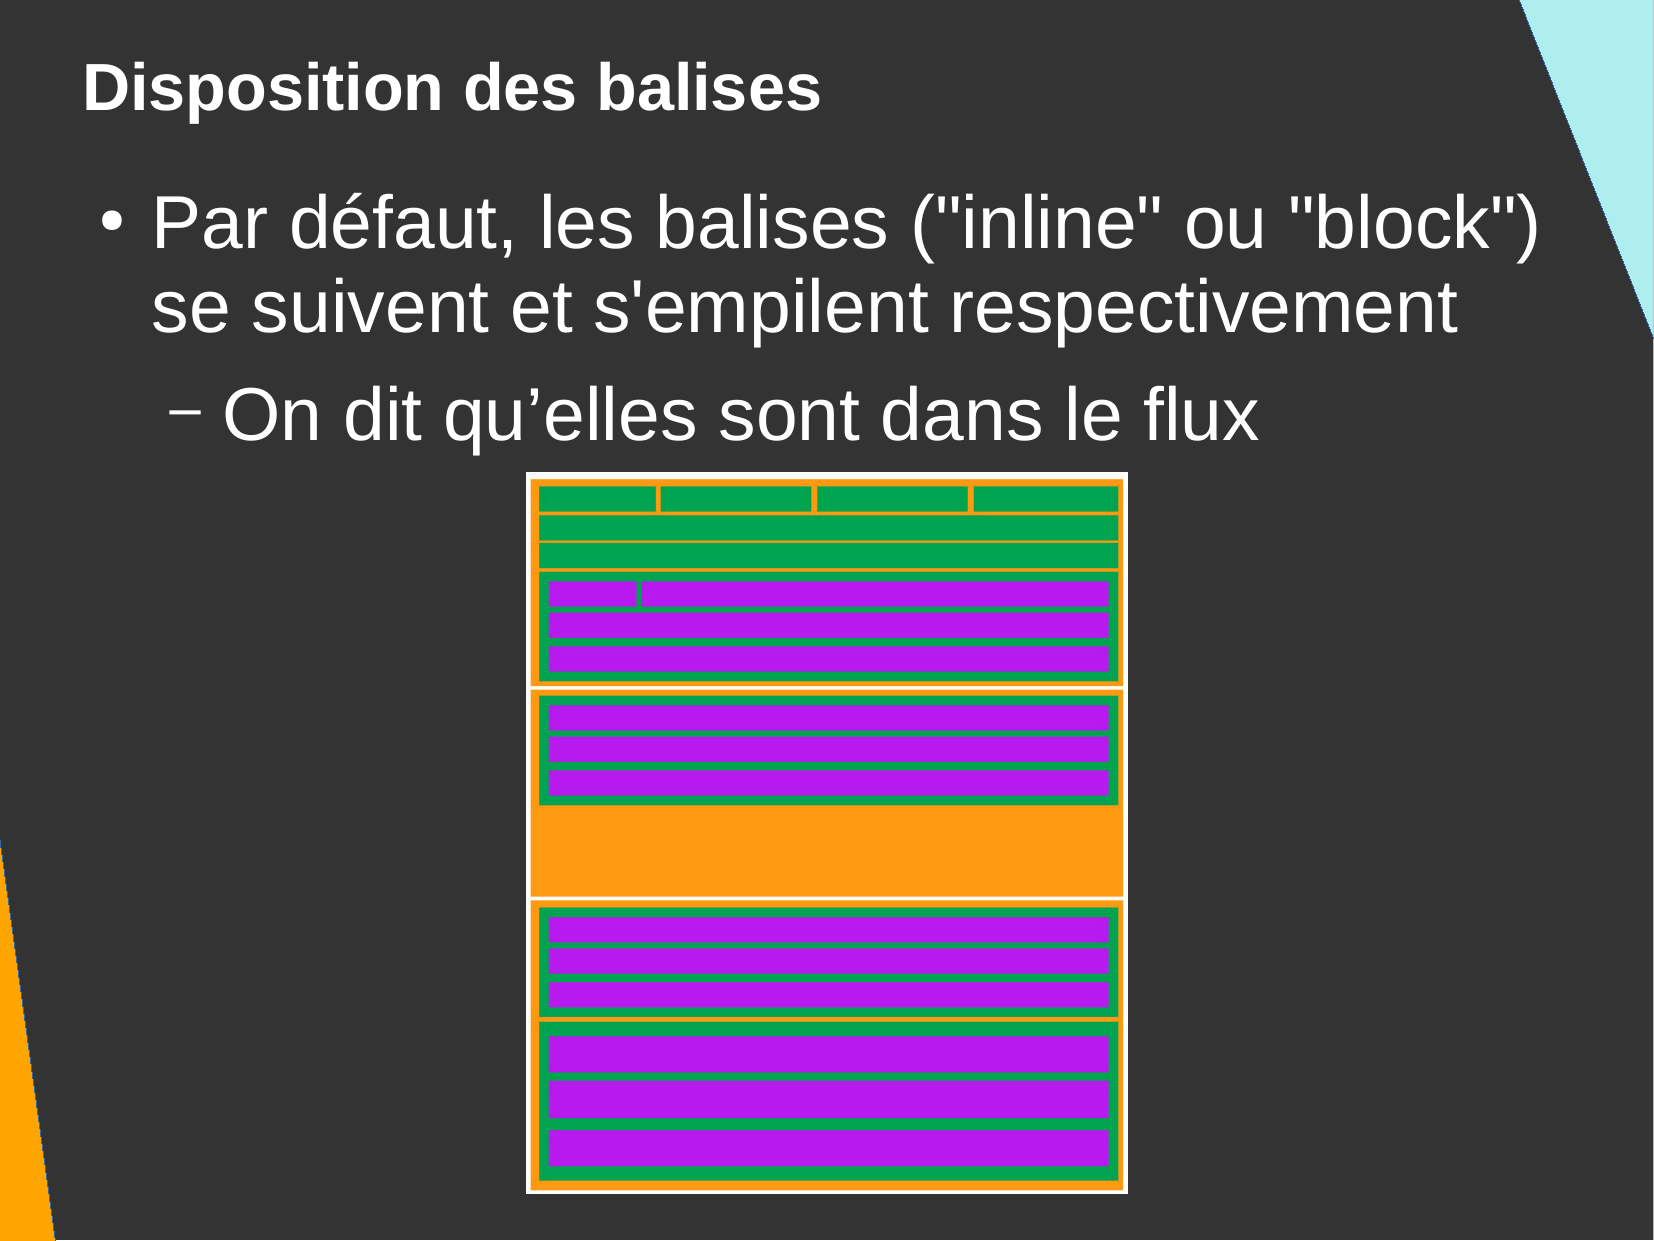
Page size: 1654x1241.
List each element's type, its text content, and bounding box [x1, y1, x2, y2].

title Disposition des balises [82, 49, 1570, 130]
list Par défaut, les balises ("inline" ou "block") se suivent et s'empilent respectivement On dit qu’elles sont dans le flux [80, 180, 1620, 544]
picture [526, 472, 1128, 1194]
text_box [0, 839, 56, 1241]
text_box [1519, 0, 1654, 339]
